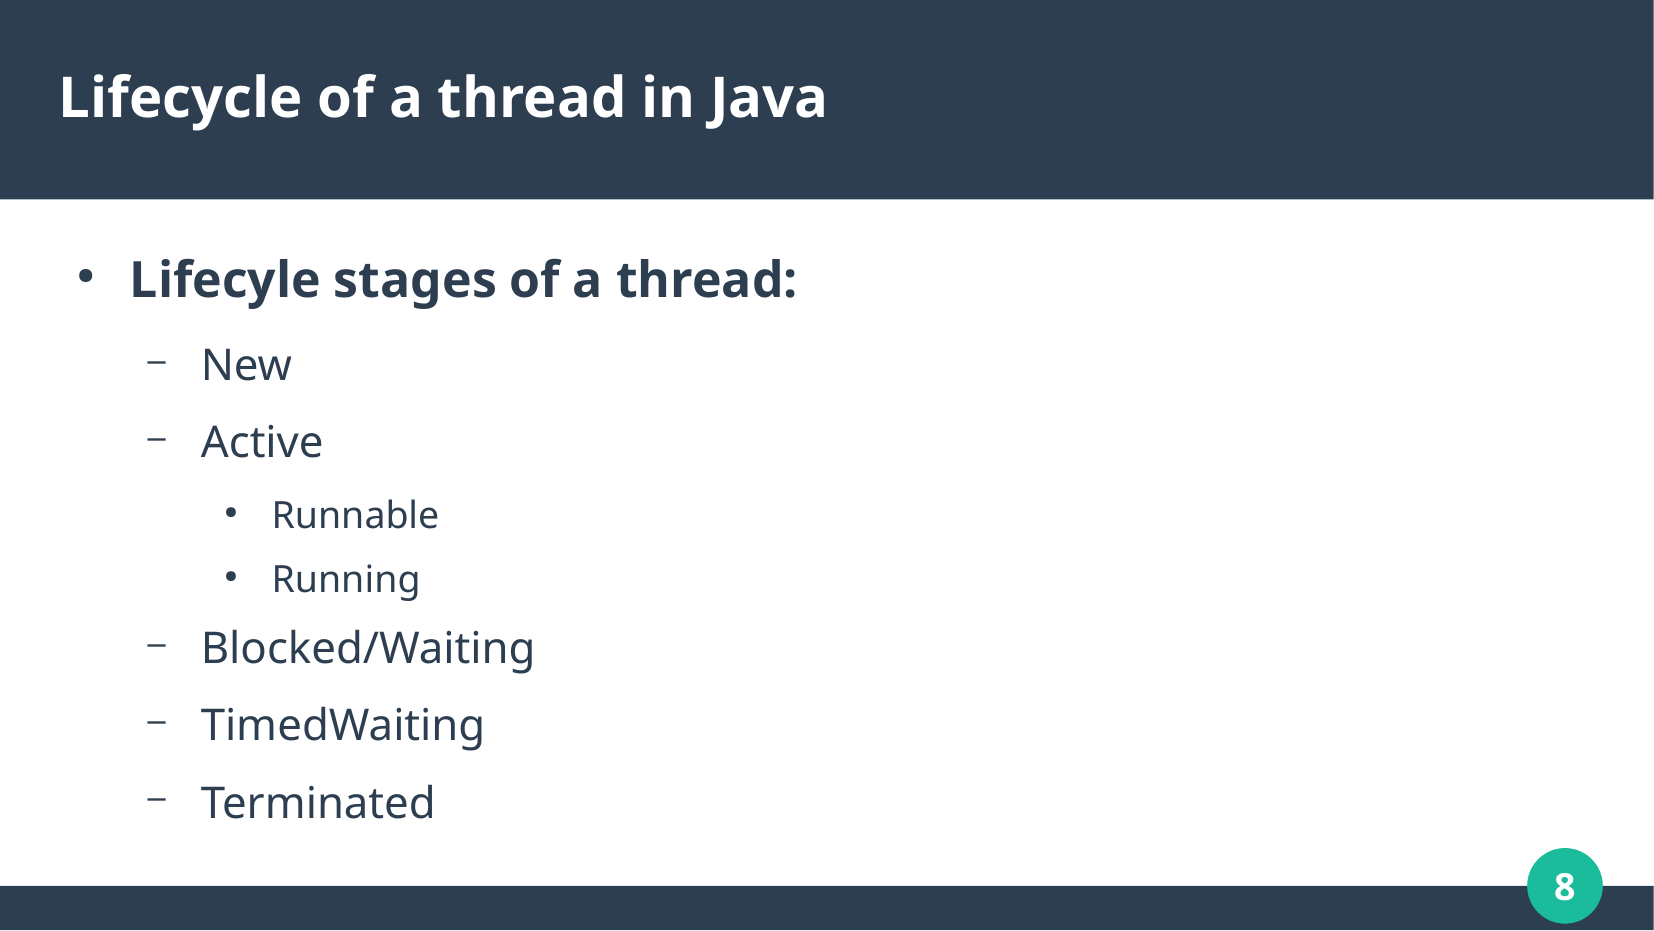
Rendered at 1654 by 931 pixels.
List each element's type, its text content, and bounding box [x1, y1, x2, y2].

title Lifecycle of a thread in Java [59, 37, 1595, 155]
list Lifecyle stages of a thread: New Active Runnable Running Blocked/Waiting TimedWaiting Terminated [59, 243, 1595, 864]
